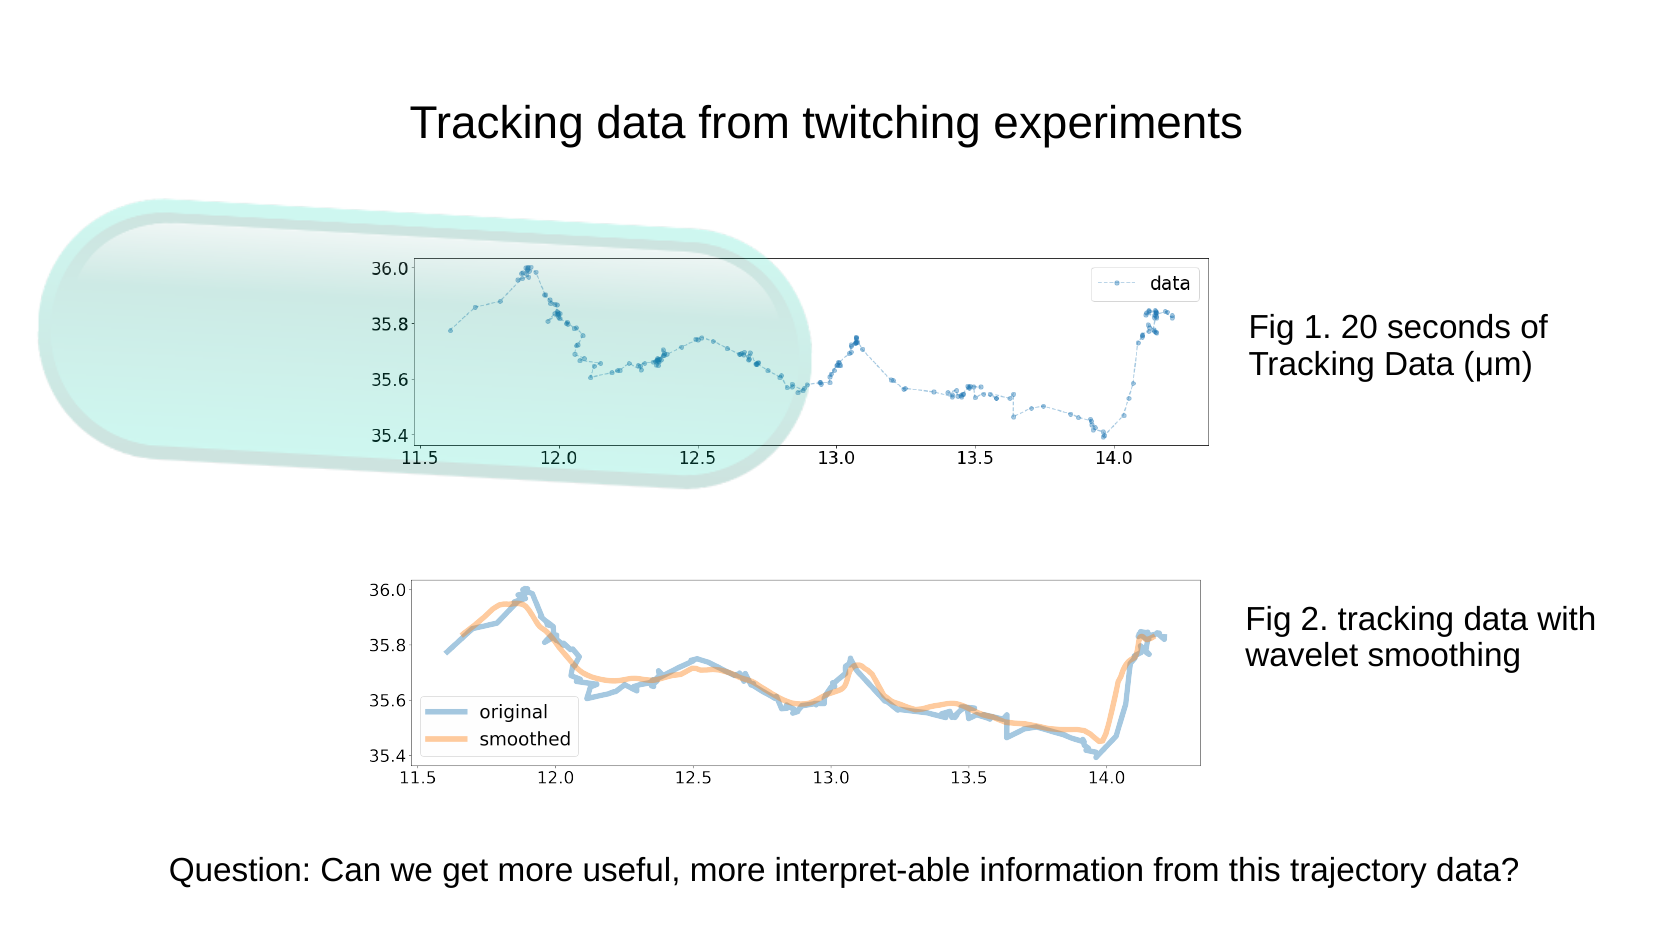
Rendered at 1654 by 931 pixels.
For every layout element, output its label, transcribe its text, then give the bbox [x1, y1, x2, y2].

text_box Question: Can we get more useful, more interpret-able information from this trajectory data? [154, 843, 1557, 931]
picture [26, 119, 1302, 801]
text_box Fig 1. 20 seconds of Tracking Data (μm) [1233, 300, 1636, 432]
text_box Fig 2. tracking data with wavelet smoothing [1230, 592, 1633, 724]
title Tracking data from twitching experiments [82, 45, 1571, 201]
